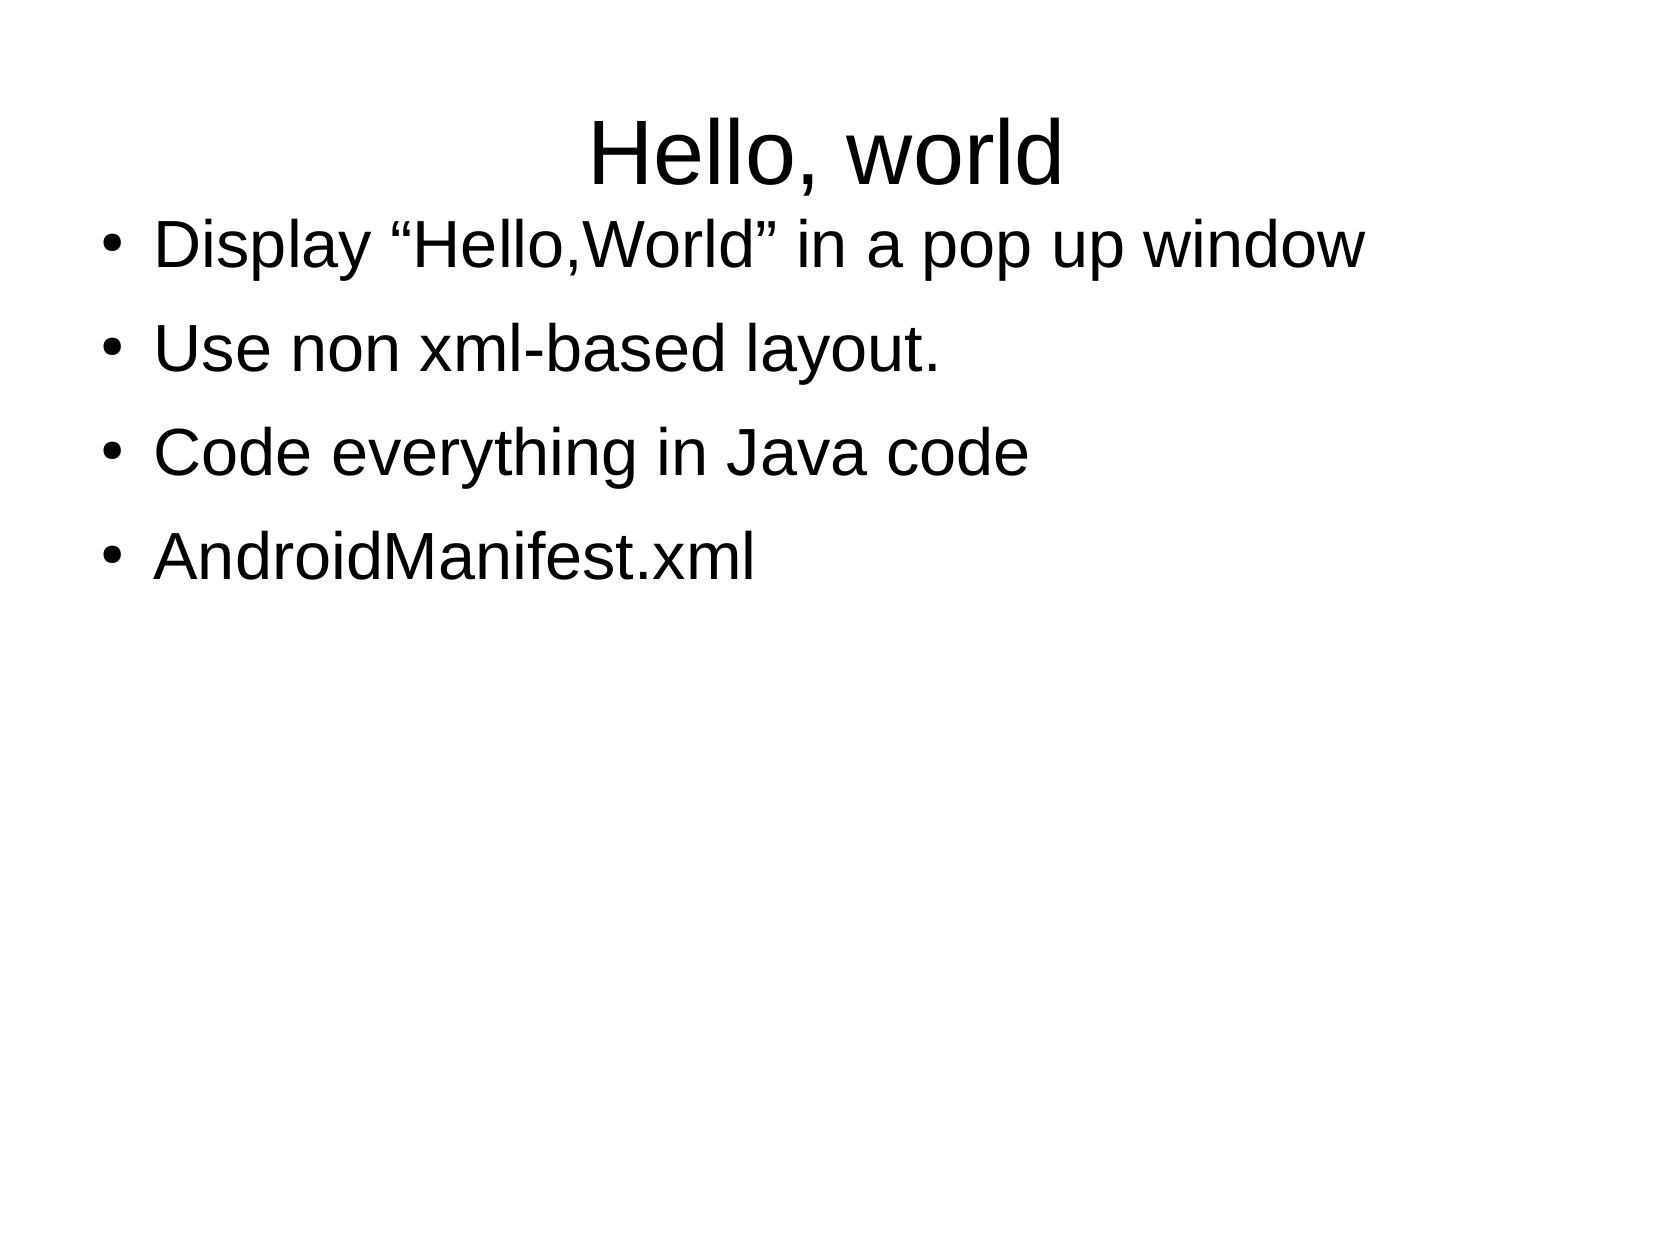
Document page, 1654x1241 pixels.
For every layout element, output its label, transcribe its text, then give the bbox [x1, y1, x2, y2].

title Hello, world [82, 56, 1571, 206]
list Display “Hello,World” in a pop up window Use non xml-based layout. Code everything in Java code AndroidManifest.xml [82, 206, 1571, 1211]
